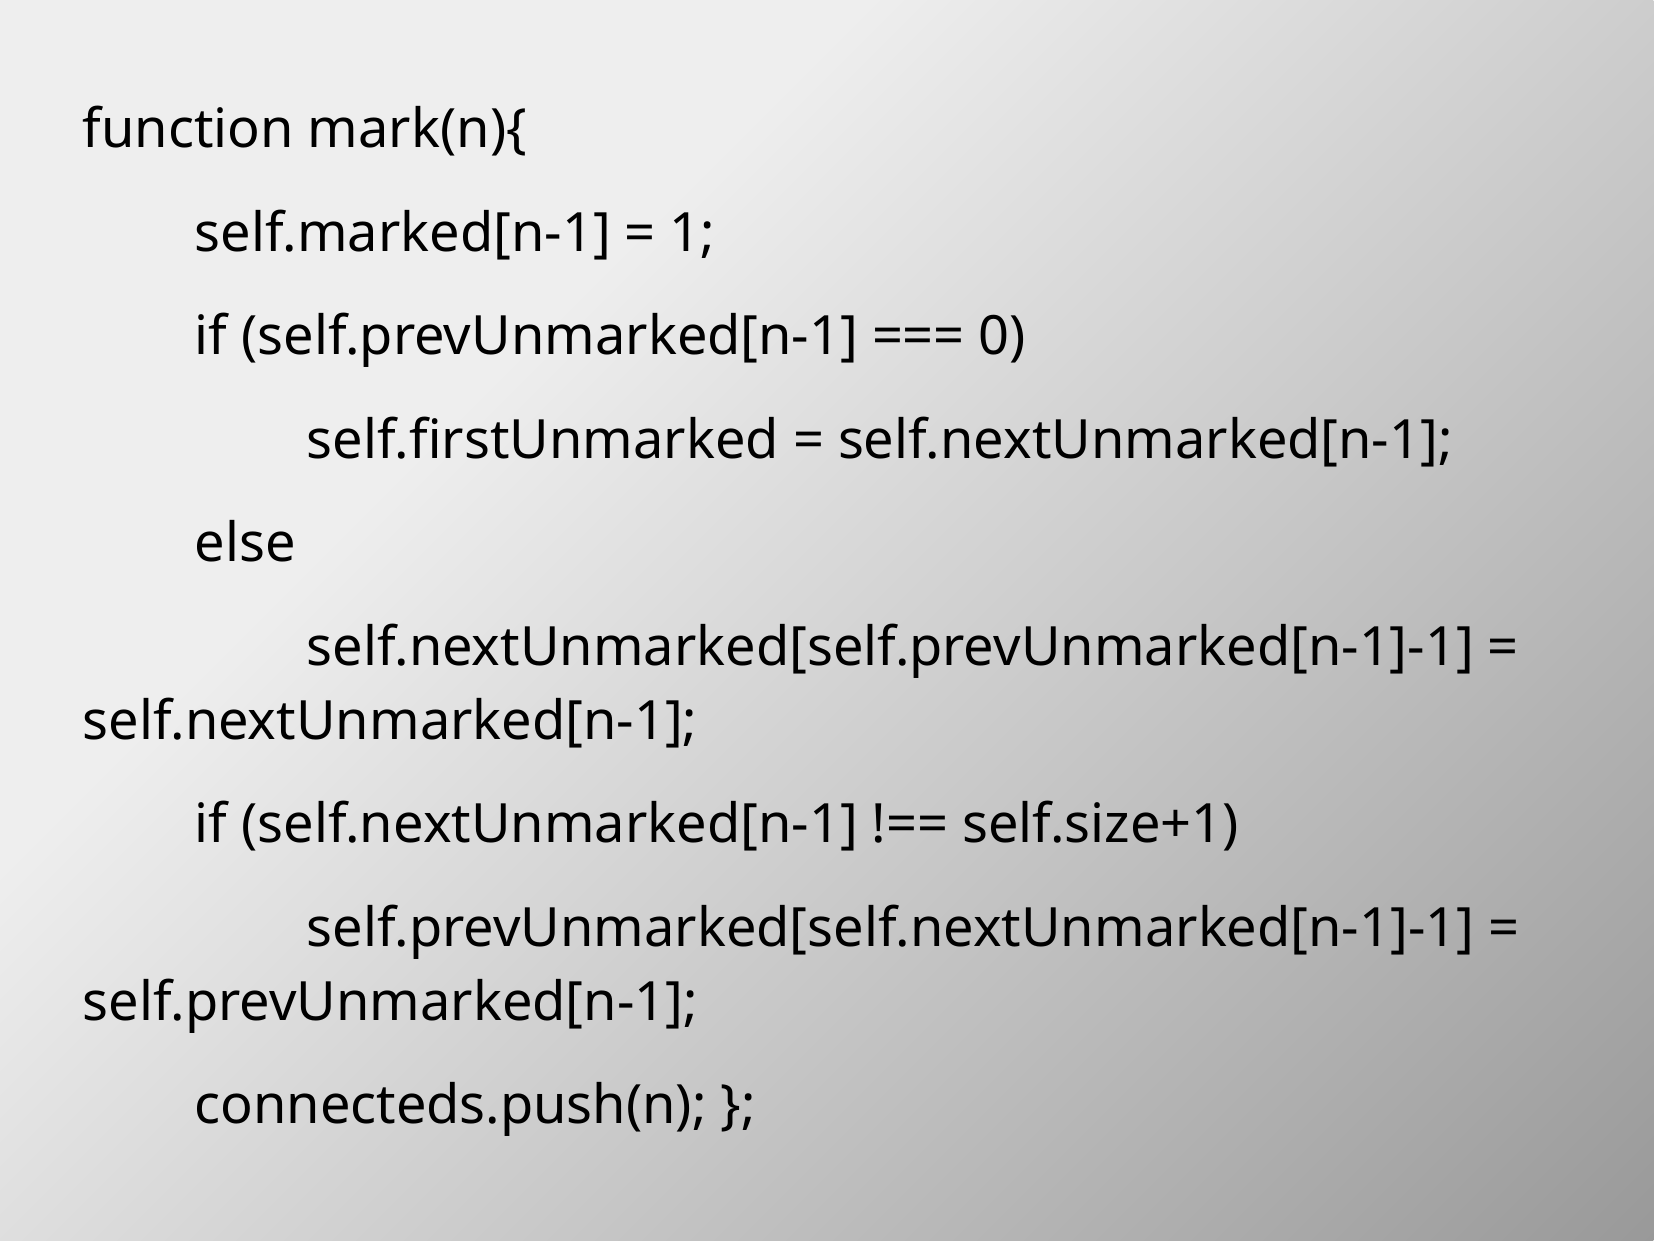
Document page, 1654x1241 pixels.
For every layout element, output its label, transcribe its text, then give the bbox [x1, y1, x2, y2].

list function mark(n){ self.marked[n-1] = 1; if (self.prevUnmarked[n-1] === 0) self.firstUnmarked = self.nextUnmarked[n-1]; else self.nextUnmarked[self.prevUnmarked[n-1]-1] = self.nextUnmarked[n-1]; if (self.nextUnmarked[n-1] !== self.size+1) self.prevUnmarked[self.nextUnmarked[n-1]-1] = self.prevUnmarked[n-1]; connecteds.push(n); }; [82, 90, 1571, 1140]
